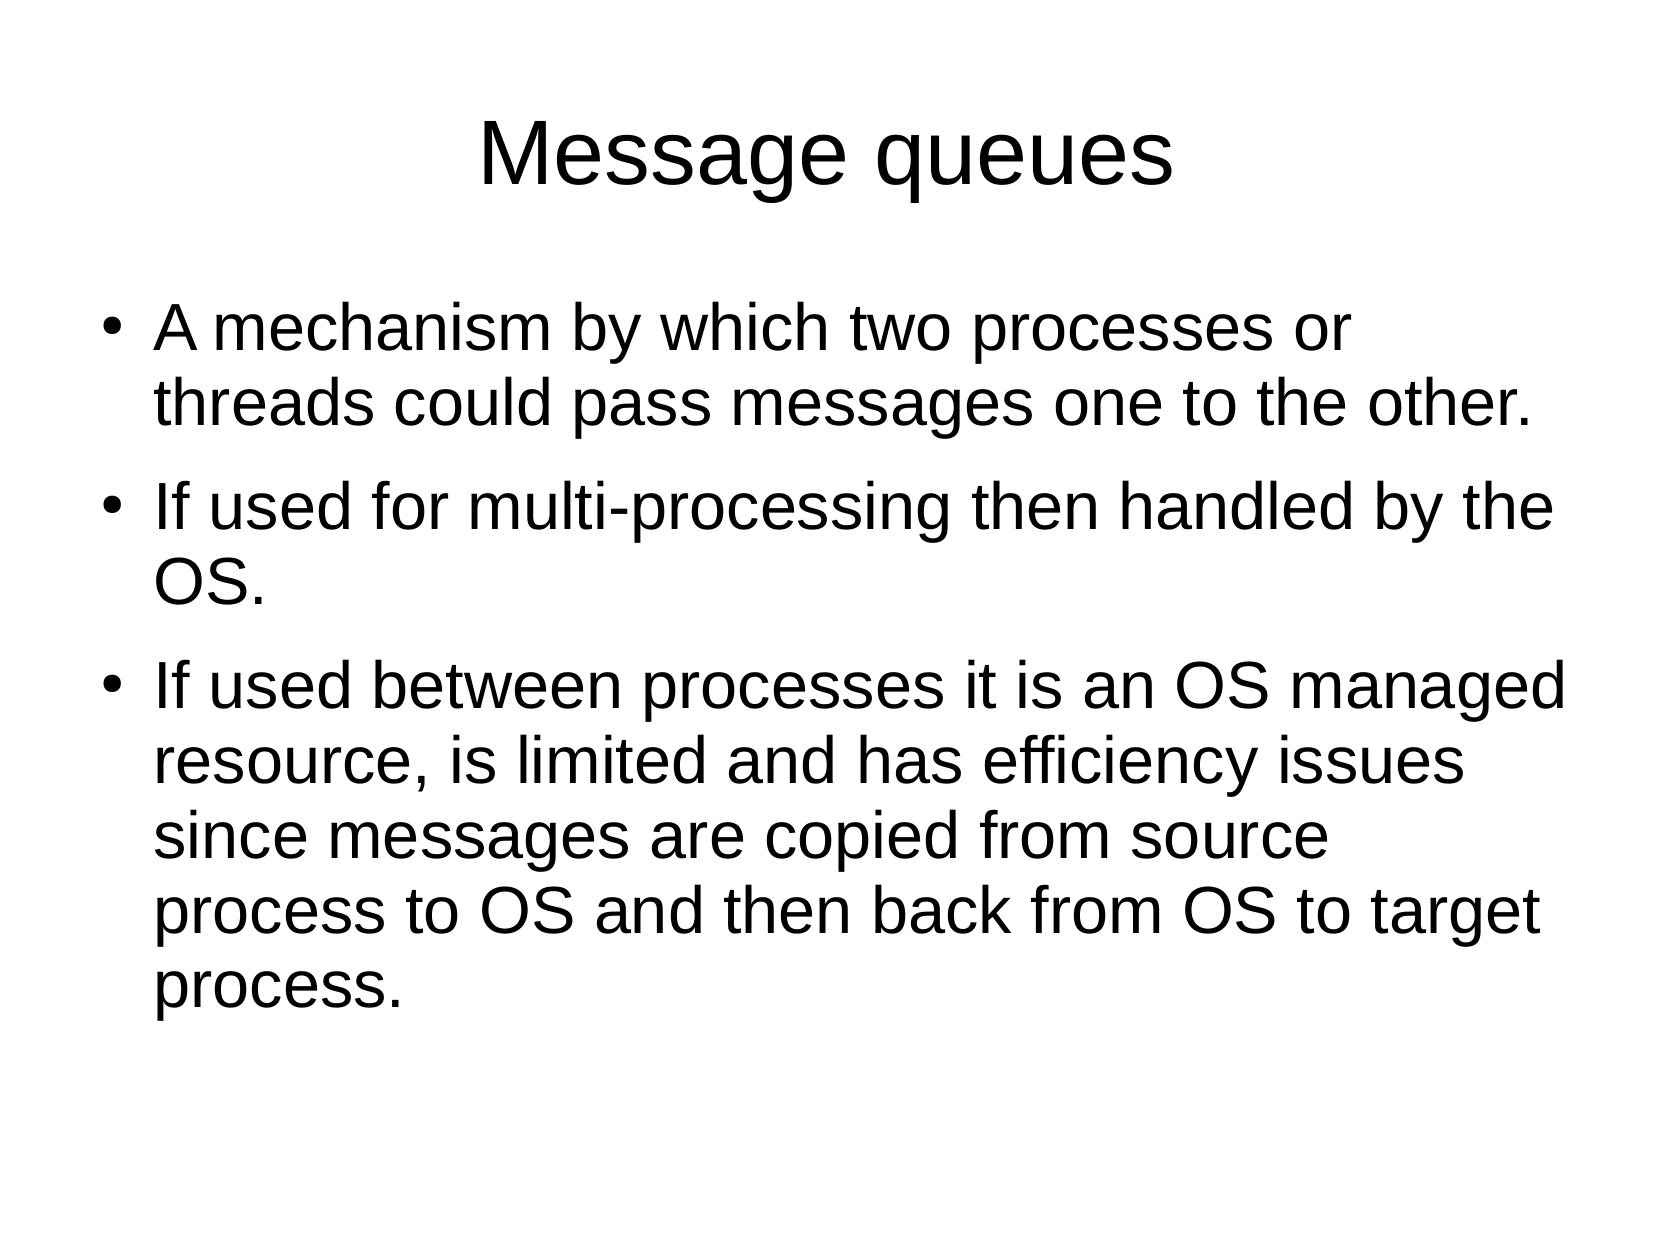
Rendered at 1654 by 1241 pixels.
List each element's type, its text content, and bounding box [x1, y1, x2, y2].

title Message queues [82, 49, 1571, 257]
list A mechanism by which two processes or threads could pass messages one to the other. If used for multi-processing then handled by the OS. If used between processes it is an OS managed resource, is limited and has efficiency issues since messages are copied from source process to OS and then back from OS to target process. [82, 290, 1571, 1109]
